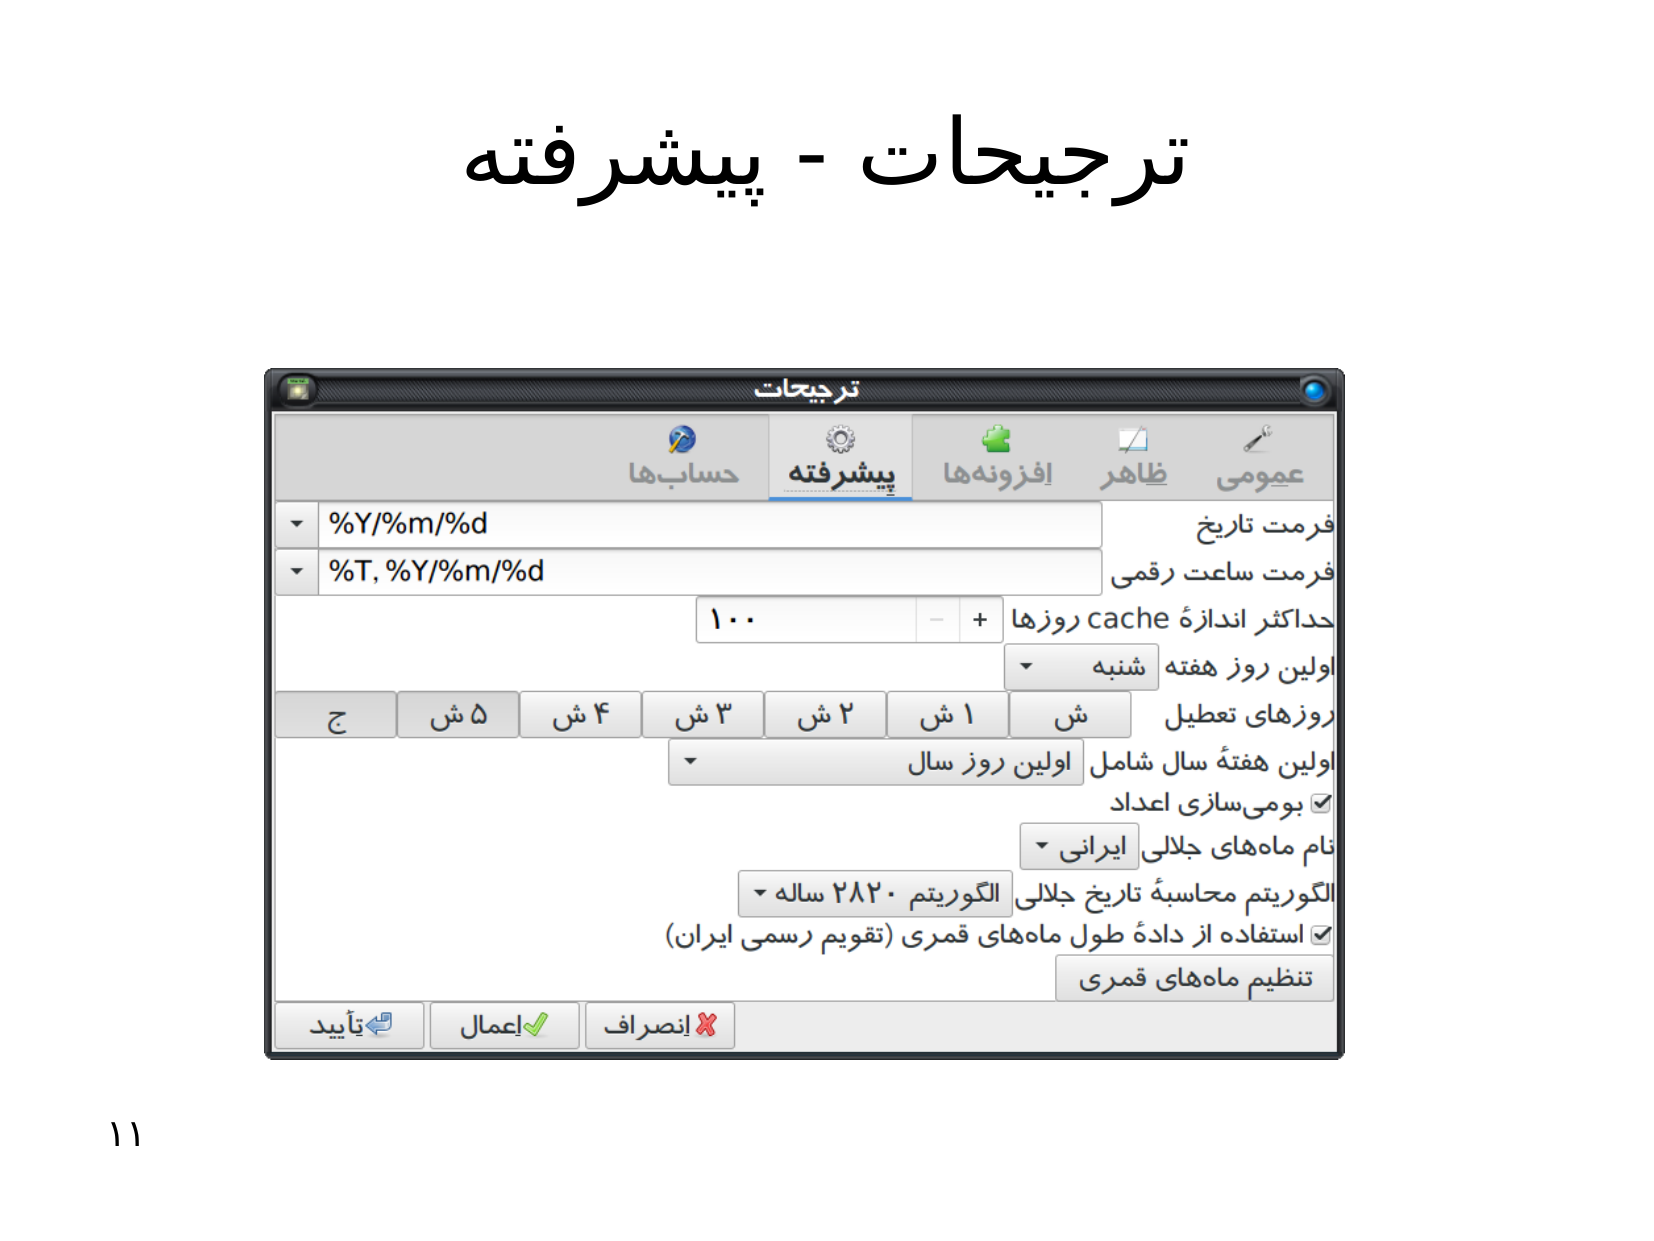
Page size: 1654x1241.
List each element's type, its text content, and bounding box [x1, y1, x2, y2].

text_box ۱۱ [91, 1104, 145, 1175]
picture [264, 368, 1345, 1060]
title ترجیحات - پیشرفته [82, 49, 1571, 257]
